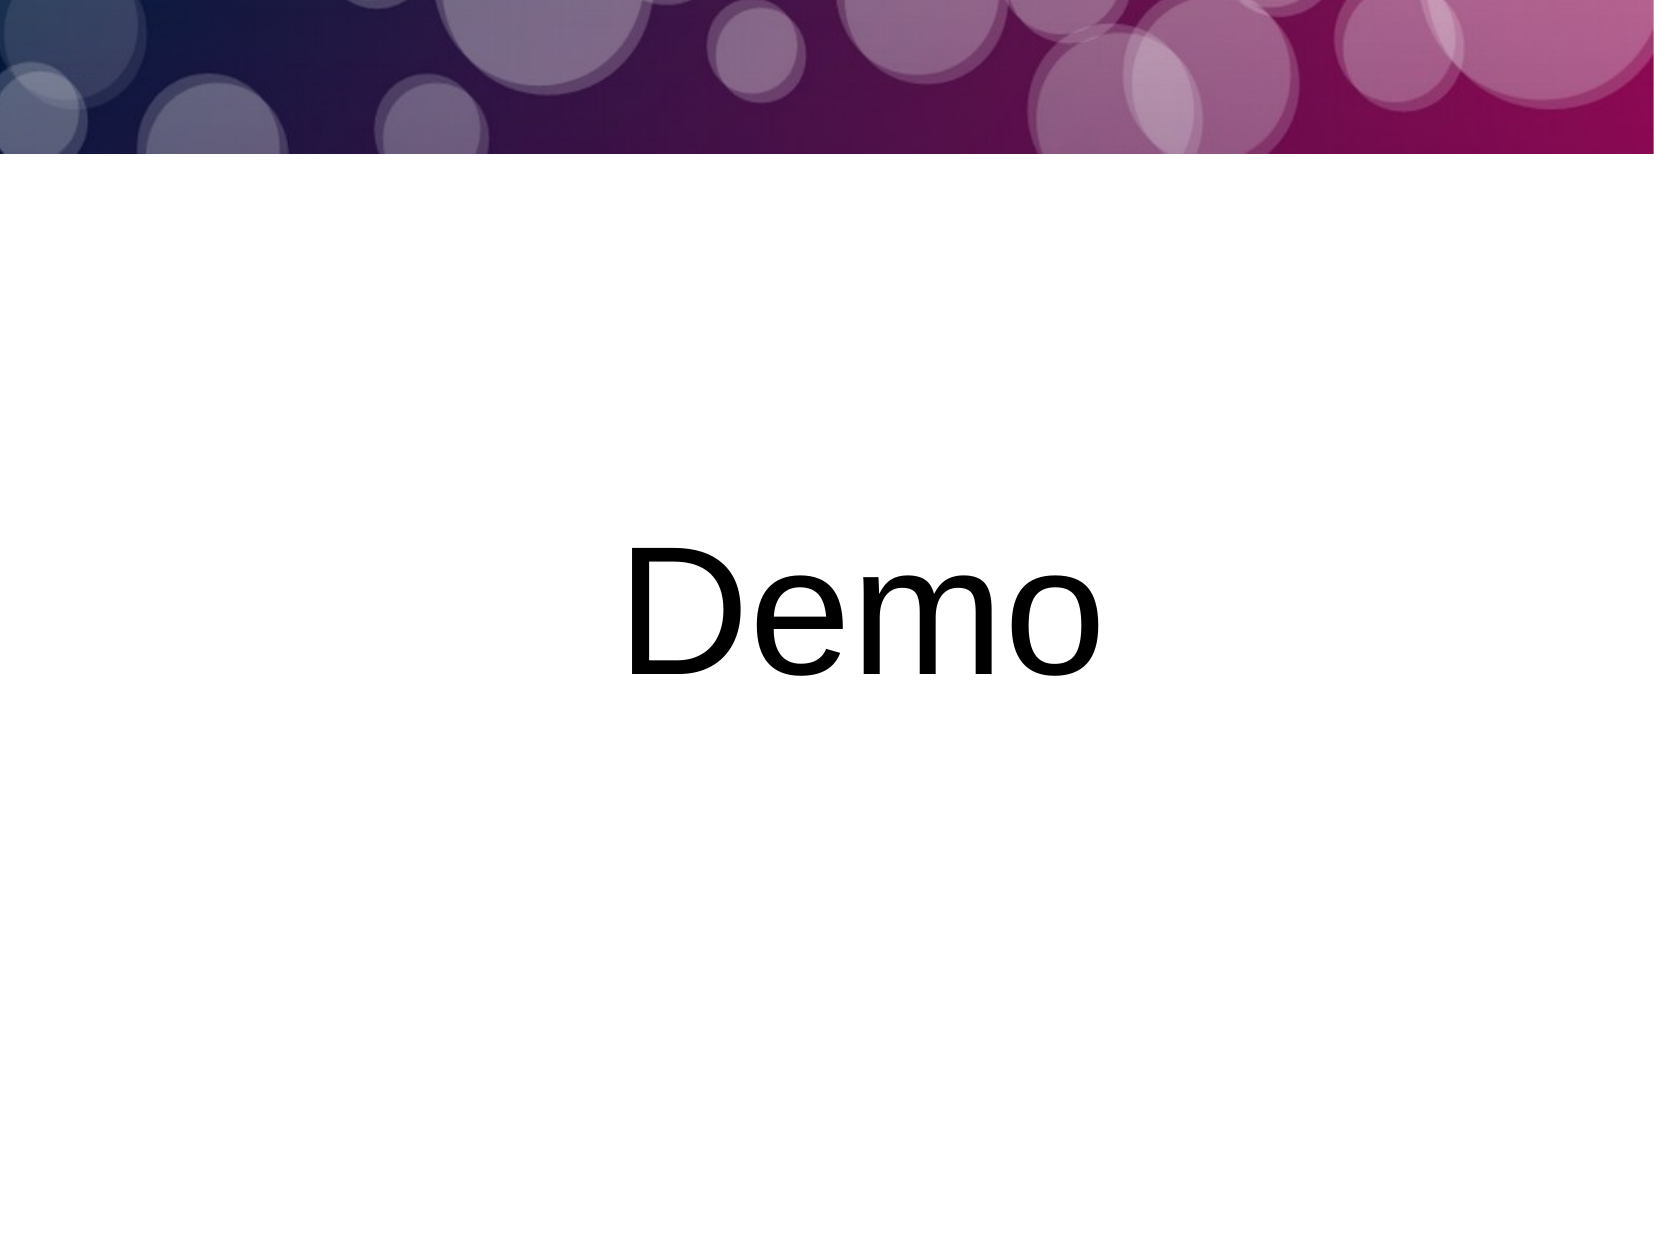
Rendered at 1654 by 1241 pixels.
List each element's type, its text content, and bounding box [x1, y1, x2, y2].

title Demo [531, 508, 1193, 714]
picture [0, 0, 1654, 154]
